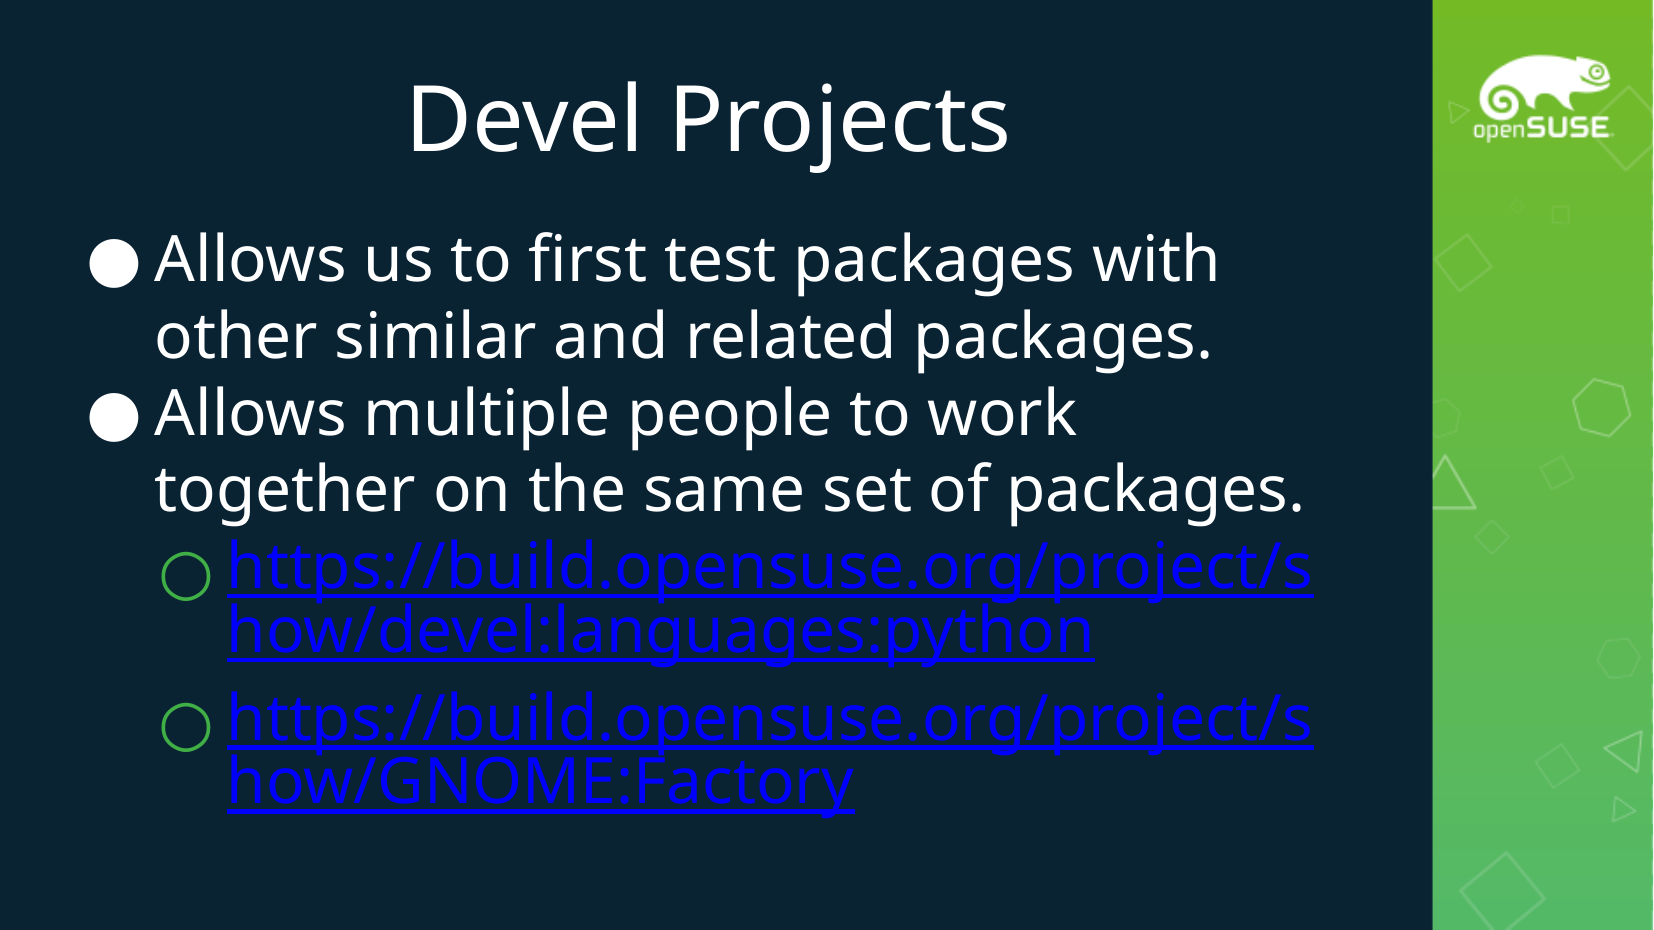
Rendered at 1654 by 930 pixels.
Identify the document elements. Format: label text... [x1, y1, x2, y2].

title Devel Projects [82, 37, 1335, 193]
picture [0, 0, 1654, 930]
list Allows us to first test packages with other similar and related packages. Allows multiple people to work together on the same set of packages. https://build.opensuse.org/project/show/devel:languages:python https://build.opensuse.org/project/show/GNOME:Factory [82, 217, 1335, 757]
